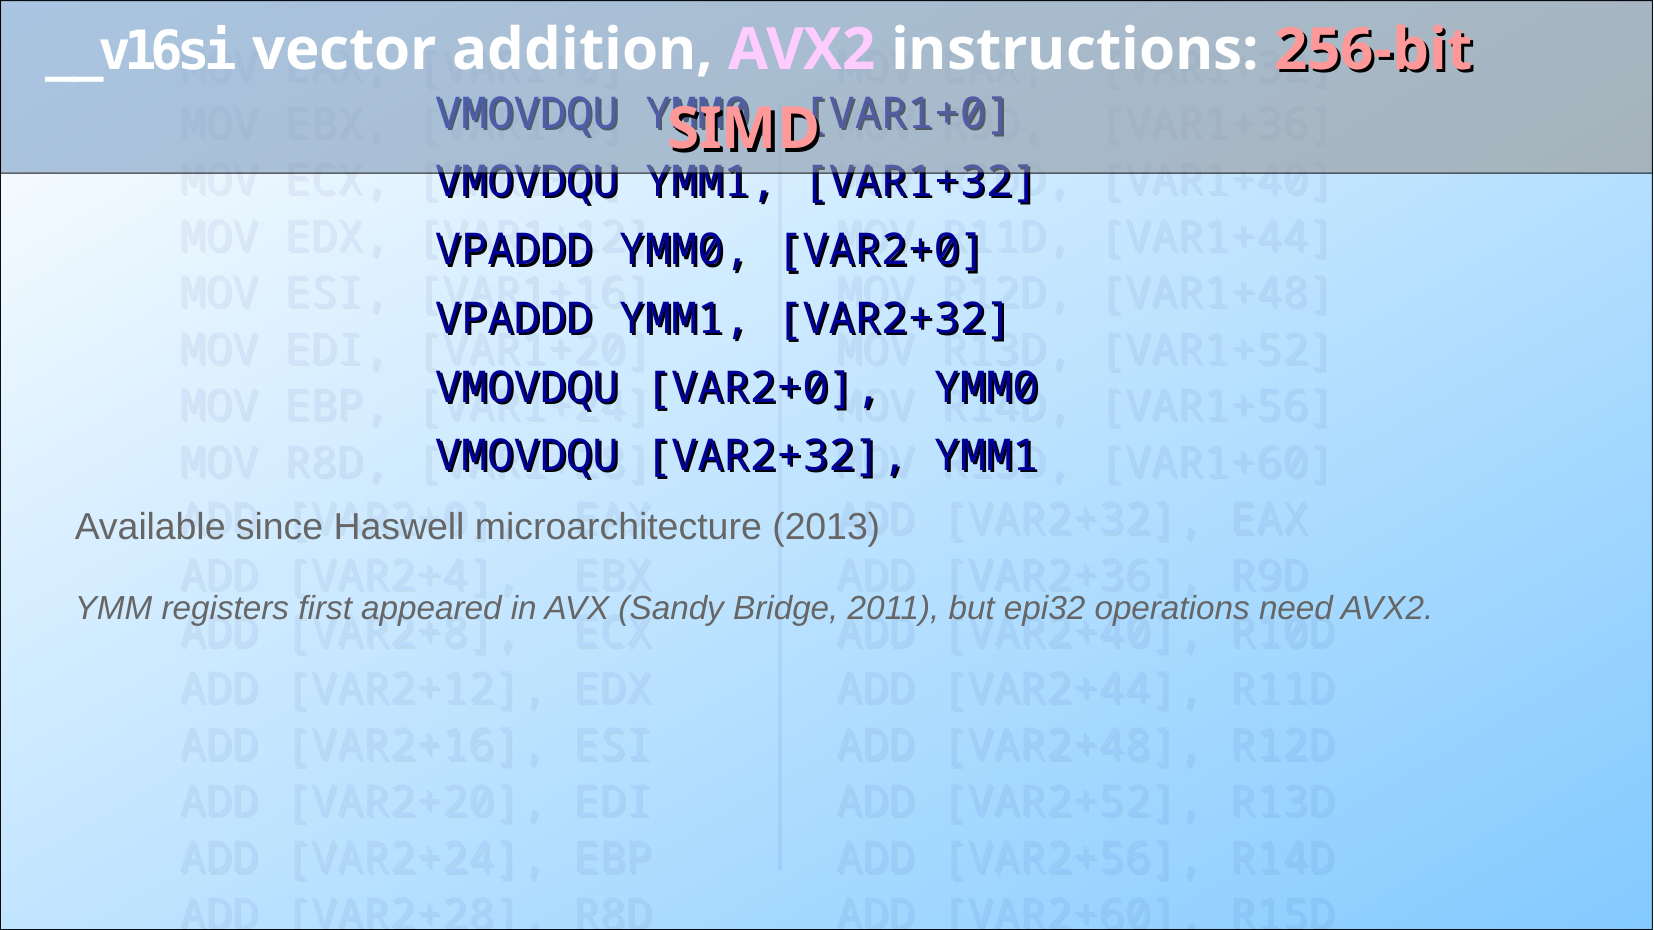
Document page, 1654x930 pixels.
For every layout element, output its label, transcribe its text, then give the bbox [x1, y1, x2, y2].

text_box [681, 450, 689, 462]
text_box [0, 85, 1653, 930]
text_box [549, 450, 559, 466]
text_box Available since Haswell microarchitecture (2013) YMM registers first appeared in AVX (Sandy Bridge, 2011), but epi32 operations need AVX2. [60, 498, 1453, 635]
text_box [574, 450, 586, 467]
text_box [601, 450, 611, 467]
text_box __v16si vector addition, AVX2 instructions: 256-bit SIMD [0, 0, 1653, 85]
text_box [495, 450, 507, 467]
text_box [445, 450, 452, 461]
text_box [523, 450, 531, 462]
text_box VMOVDQU YMM0, [VAR1+0] VMOVDQU YMM1, [VAR1+32] VPADDD YMM0, [VAR2+0] VPADDD YMM1, [VAR2+32] VMOVDQU [VAR2+0], YMM0 VMOVDQU [VAR2+32], YMM1 [434, 174, 1620, 450]
